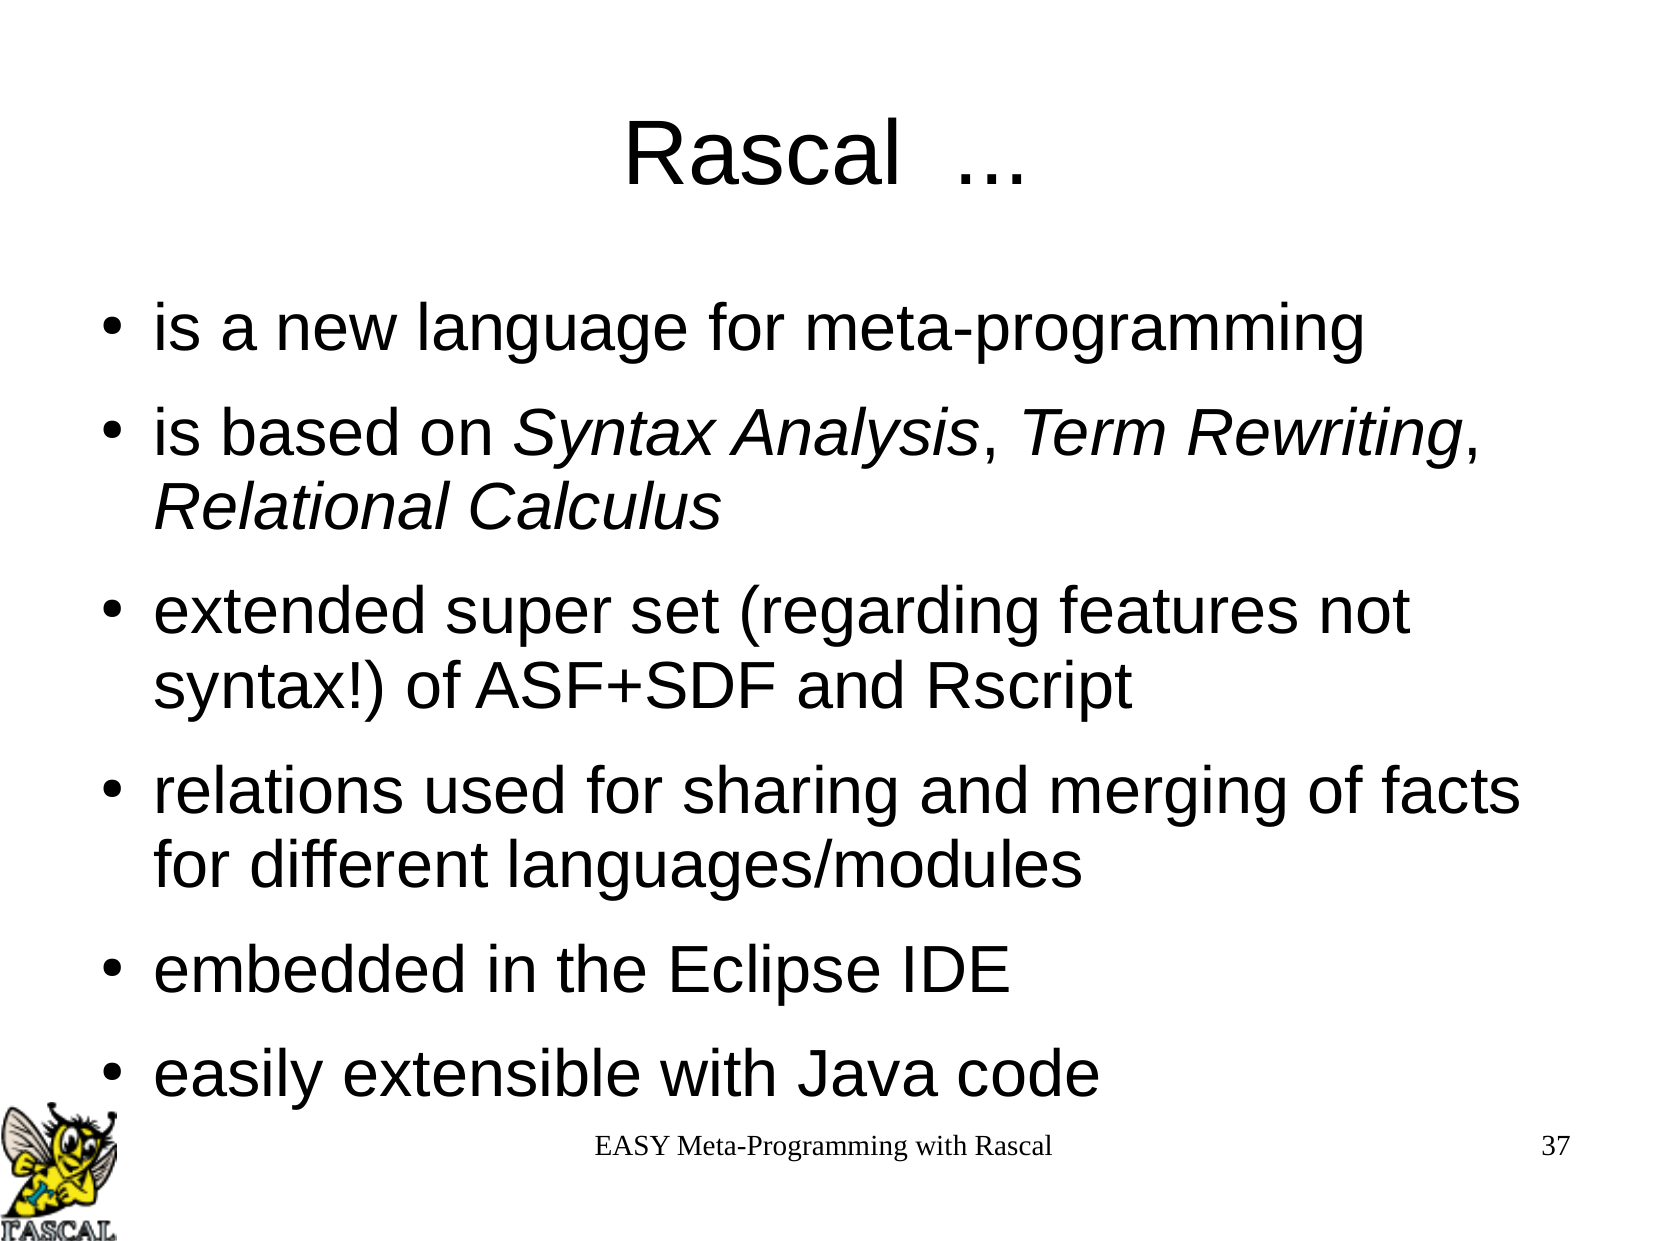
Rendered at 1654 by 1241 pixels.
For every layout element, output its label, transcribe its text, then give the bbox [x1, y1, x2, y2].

title Rascal ... [82, 49, 1571, 257]
list is a new language for meta-programming is based on Syntax Analysis, Term Rewriting, Relational Calculus extended super set (regarding features not syntax!) of ASF+SDF and Rscript relations used for sharing and merging of facts for different languages/modules embedded in the Eclipse IDE easily extensible with Java code [82, 290, 1571, 1109]
picture [0, 1102, 117, 1241]
